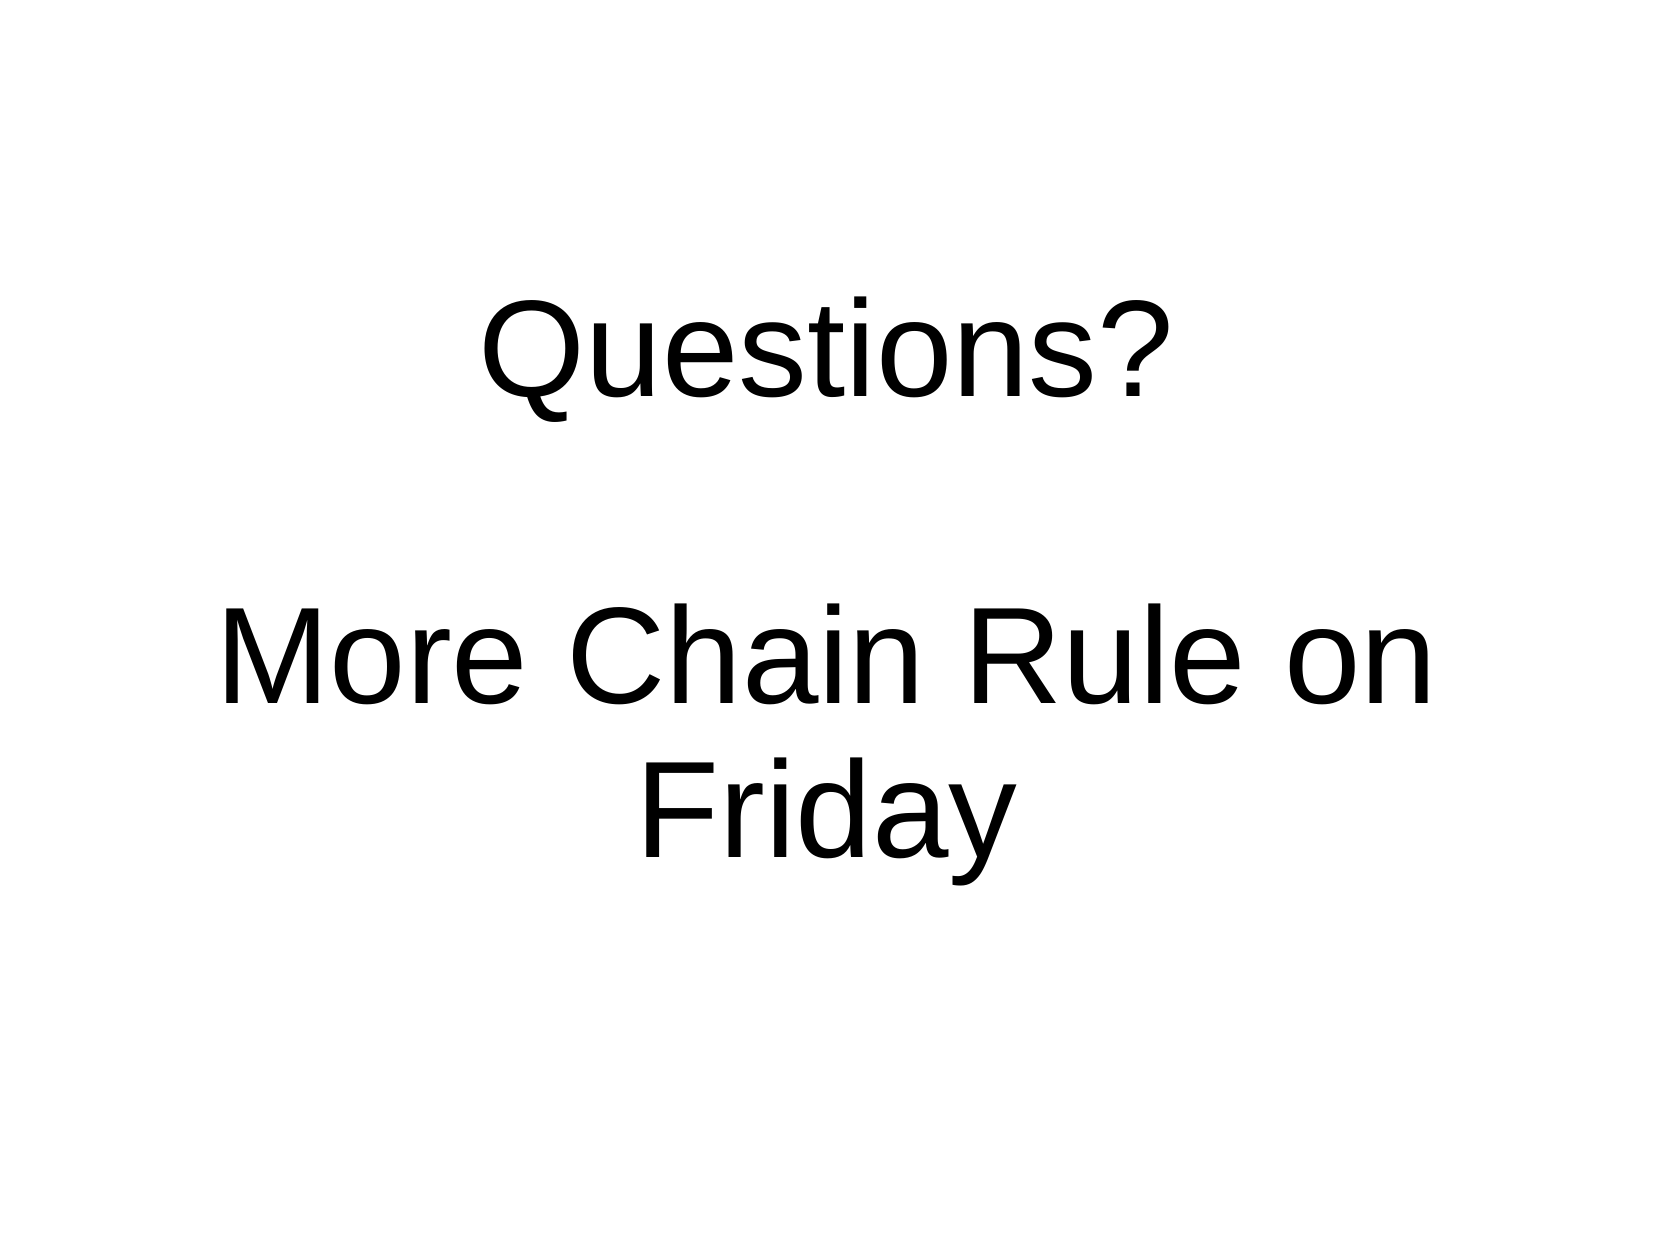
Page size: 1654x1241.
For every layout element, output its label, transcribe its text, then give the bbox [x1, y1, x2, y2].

subtitle Questions? More Chain Rule on Friday [82, 49, 1571, 1109]
